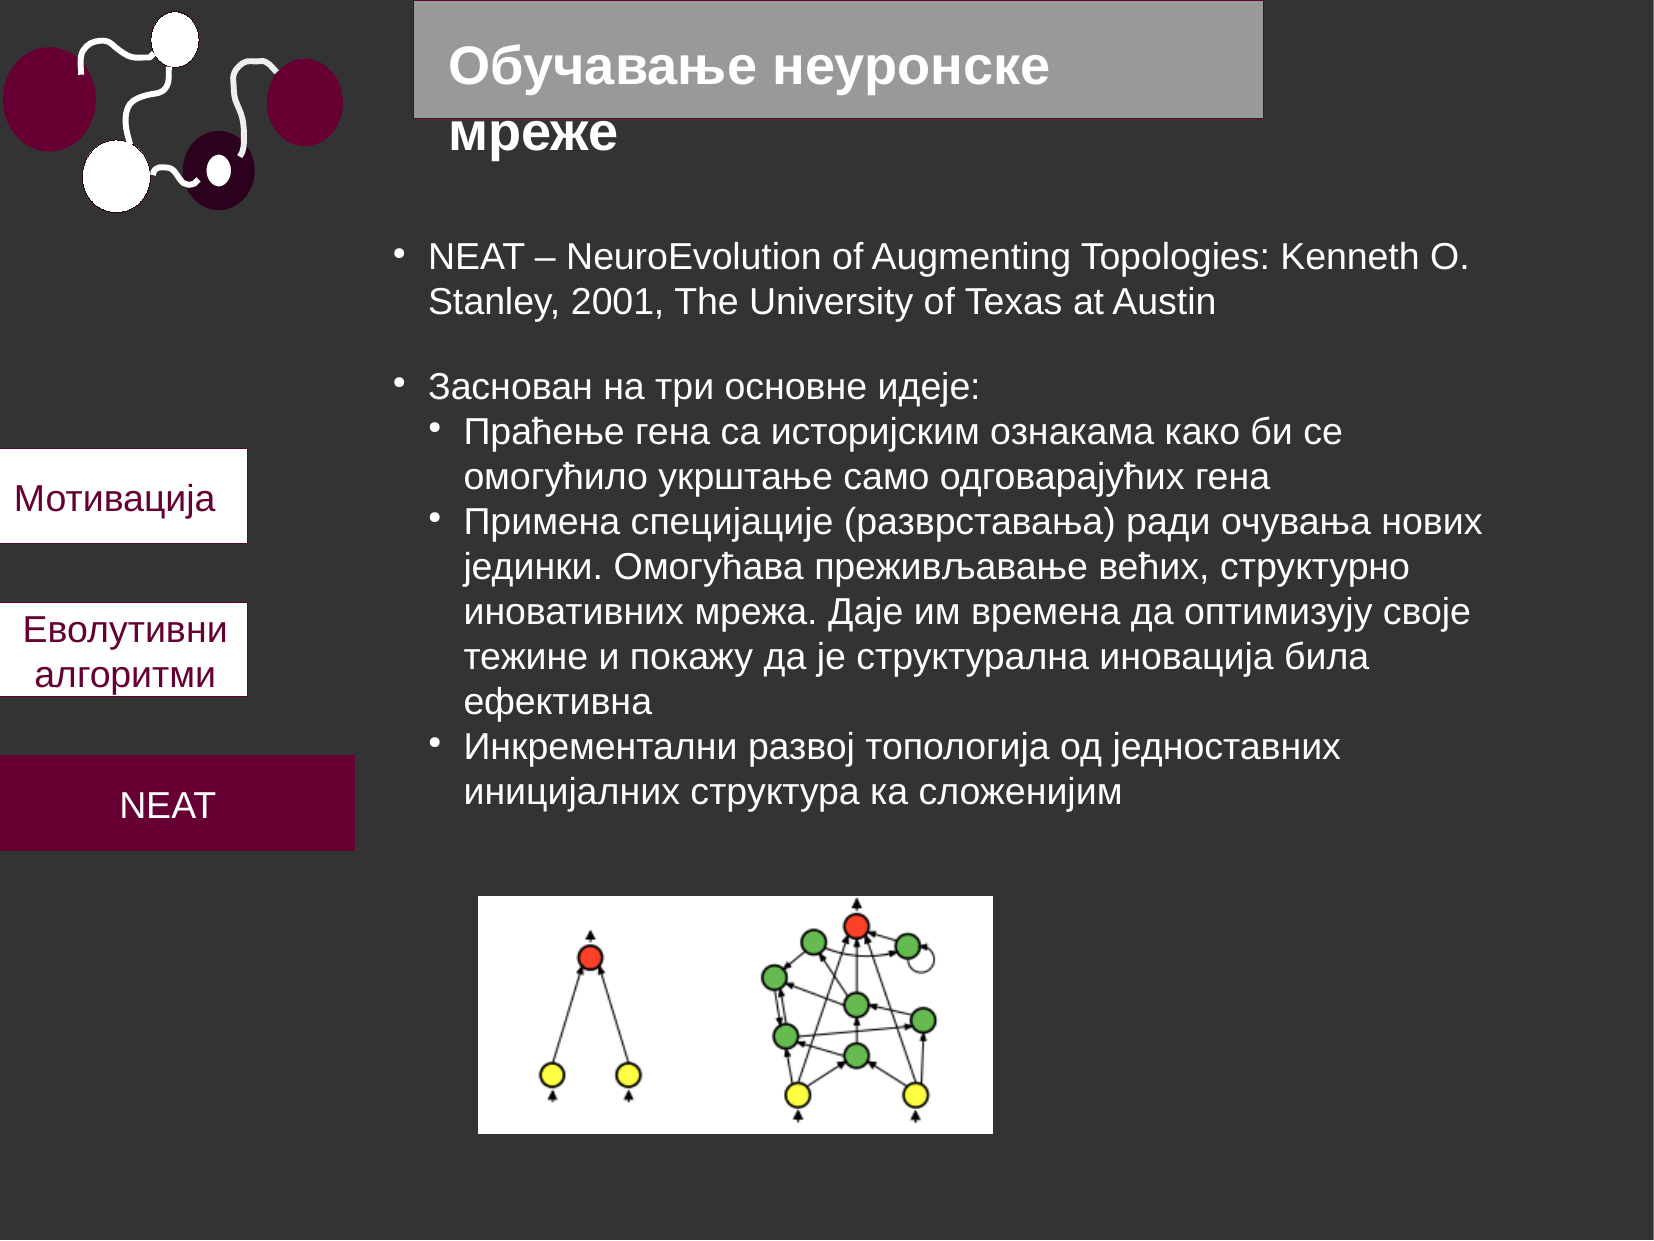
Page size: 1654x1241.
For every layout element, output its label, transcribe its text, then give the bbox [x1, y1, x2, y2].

text_box Еволутивни алгоритми [0, 602, 248, 697]
text_box NEAT – NeuroEvolution of Augmenting Topologies: Kenneth O. Stanley, 2001, The University of Texas at Austin [377, 224, 1548, 324]
text_box [194, 142, 243, 199]
text_box [413, 0, 1264, 119]
text_box [150, 11, 200, 68]
text_box Заснован на три основне идеје: Праћење гена са историјским ознакама како би се омогућило укрштање само одговарајућих гена Примена специјације (разврставања) ради очувања нових јединки. Омогућава преживљавање већих, структурно иновативних мрежа. Даје им времена да оптимизују своје тежине и покажу да је структурална иновација била ефективна Инкрементални развој топологија од једноставних иницијалних структура ка сложенијим [377, 354, 1548, 831]
text_box [11, 56, 88, 143]
text_box Мотивација [0, 448, 248, 544]
text_box [82, 139, 151, 213]
text_box [267, 58, 343, 146]
text_box NEAT [0, 755, 355, 851]
picture [478, 896, 993, 1134]
